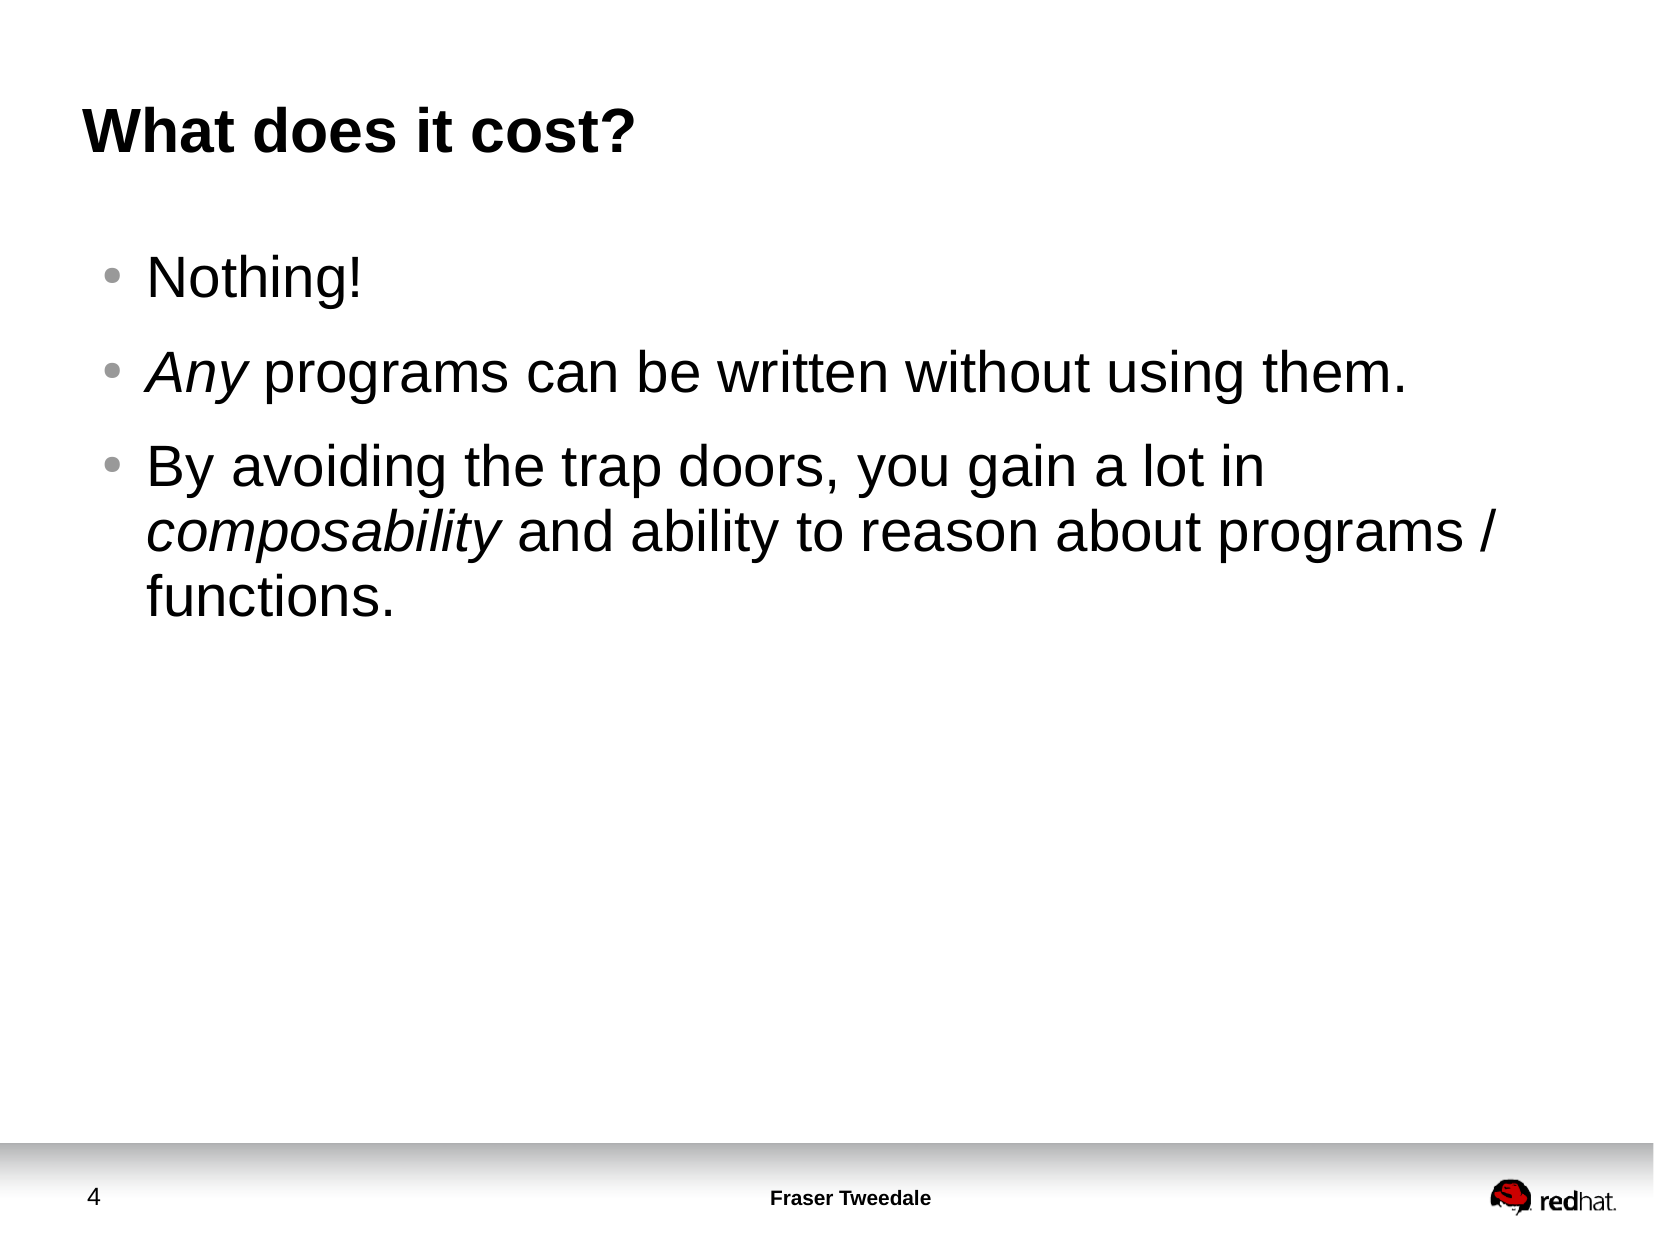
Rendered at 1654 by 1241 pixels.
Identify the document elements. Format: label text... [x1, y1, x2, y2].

list Nothing! Any programs can be written without using them. By avoiding the trap doors, you gain a lot in composability and ability to reason about programs / functions. [86, 244, 1576, 1039]
title What does it cost? [82, 37, 1571, 226]
picture [0, 1143, 1654, 1241]
